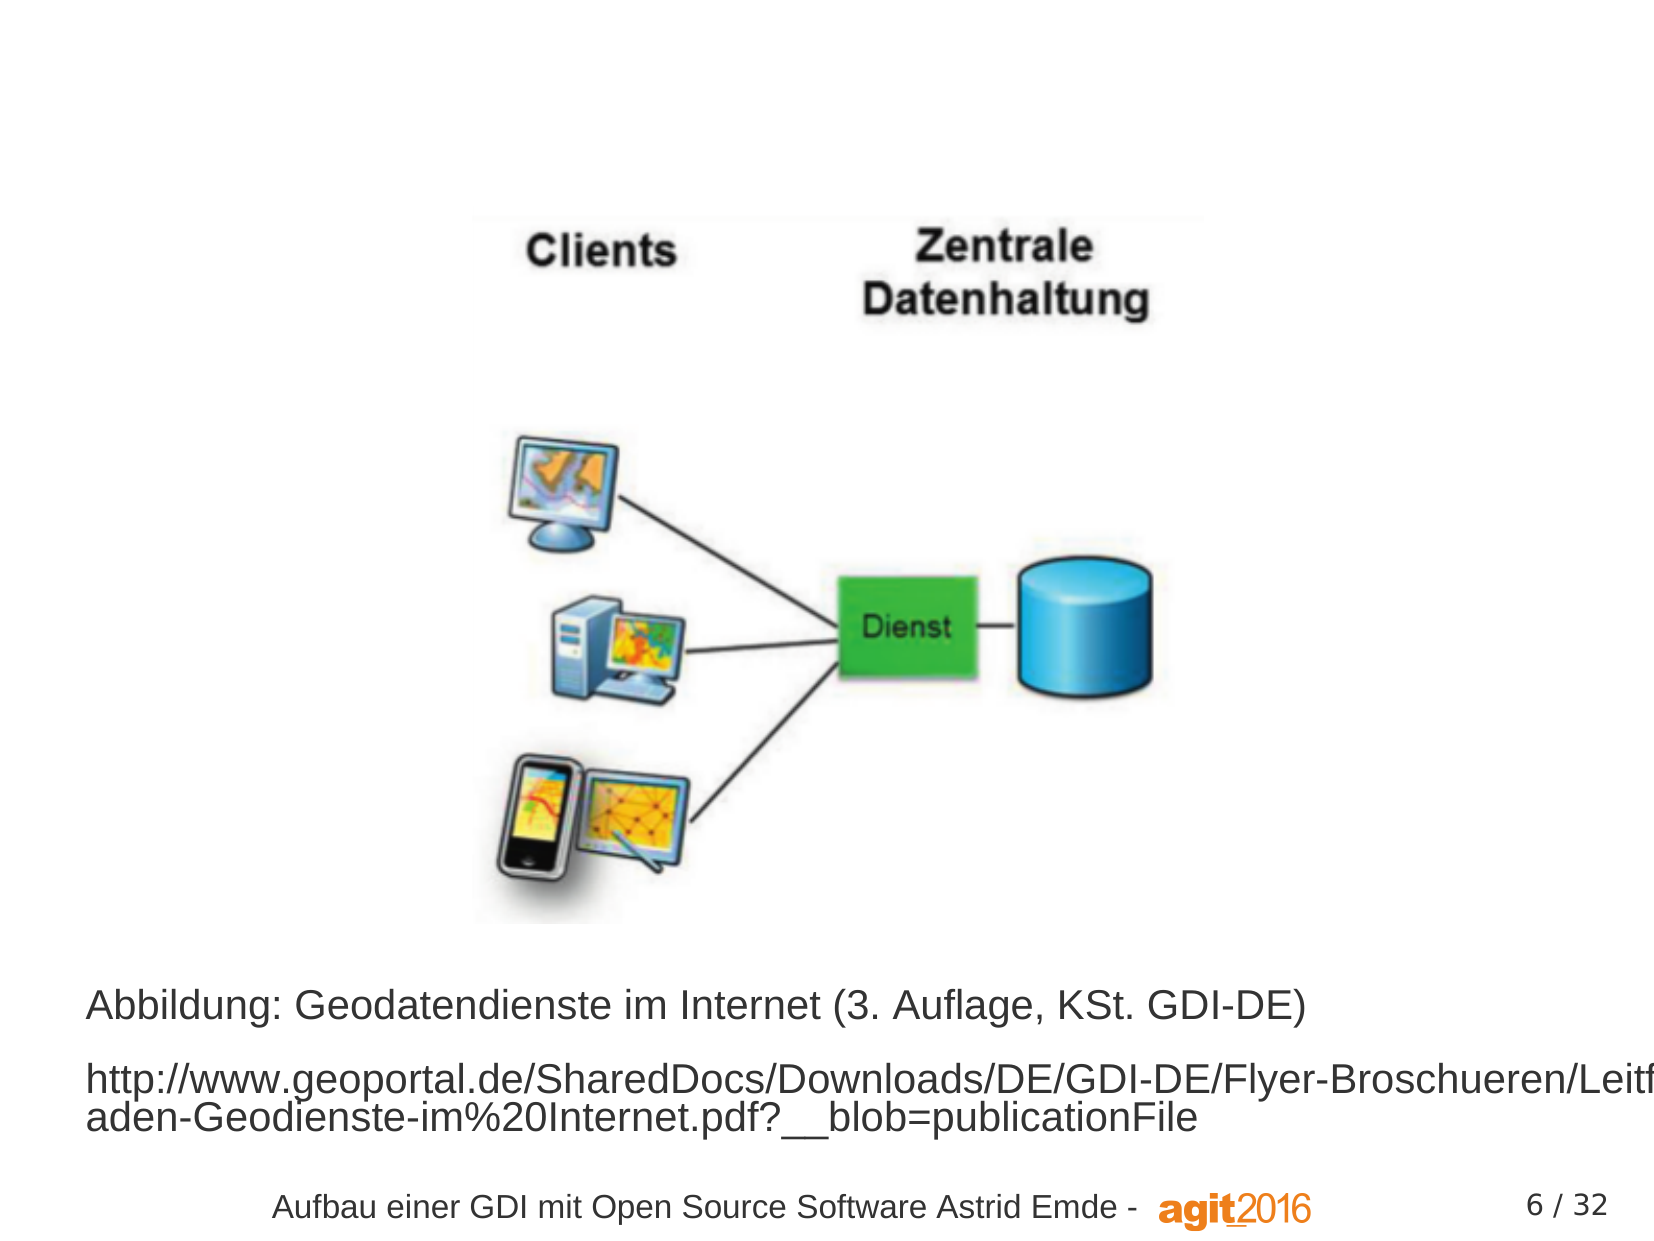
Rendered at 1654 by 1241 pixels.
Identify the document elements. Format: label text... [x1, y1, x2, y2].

picture [472, 206, 1204, 924]
text_box Abbildung: Geodatendienste im Internet (3. Auflage, KSt. GDI-DE) http://www.geoportal.de/SharedDocs/Downloads/DE/GDI-DE/Flyer-Broschueren/Leitfaden-Geodienste-im%20Internet.pdf?__blob=publicationFile [0, 974, 1654, 1241]
